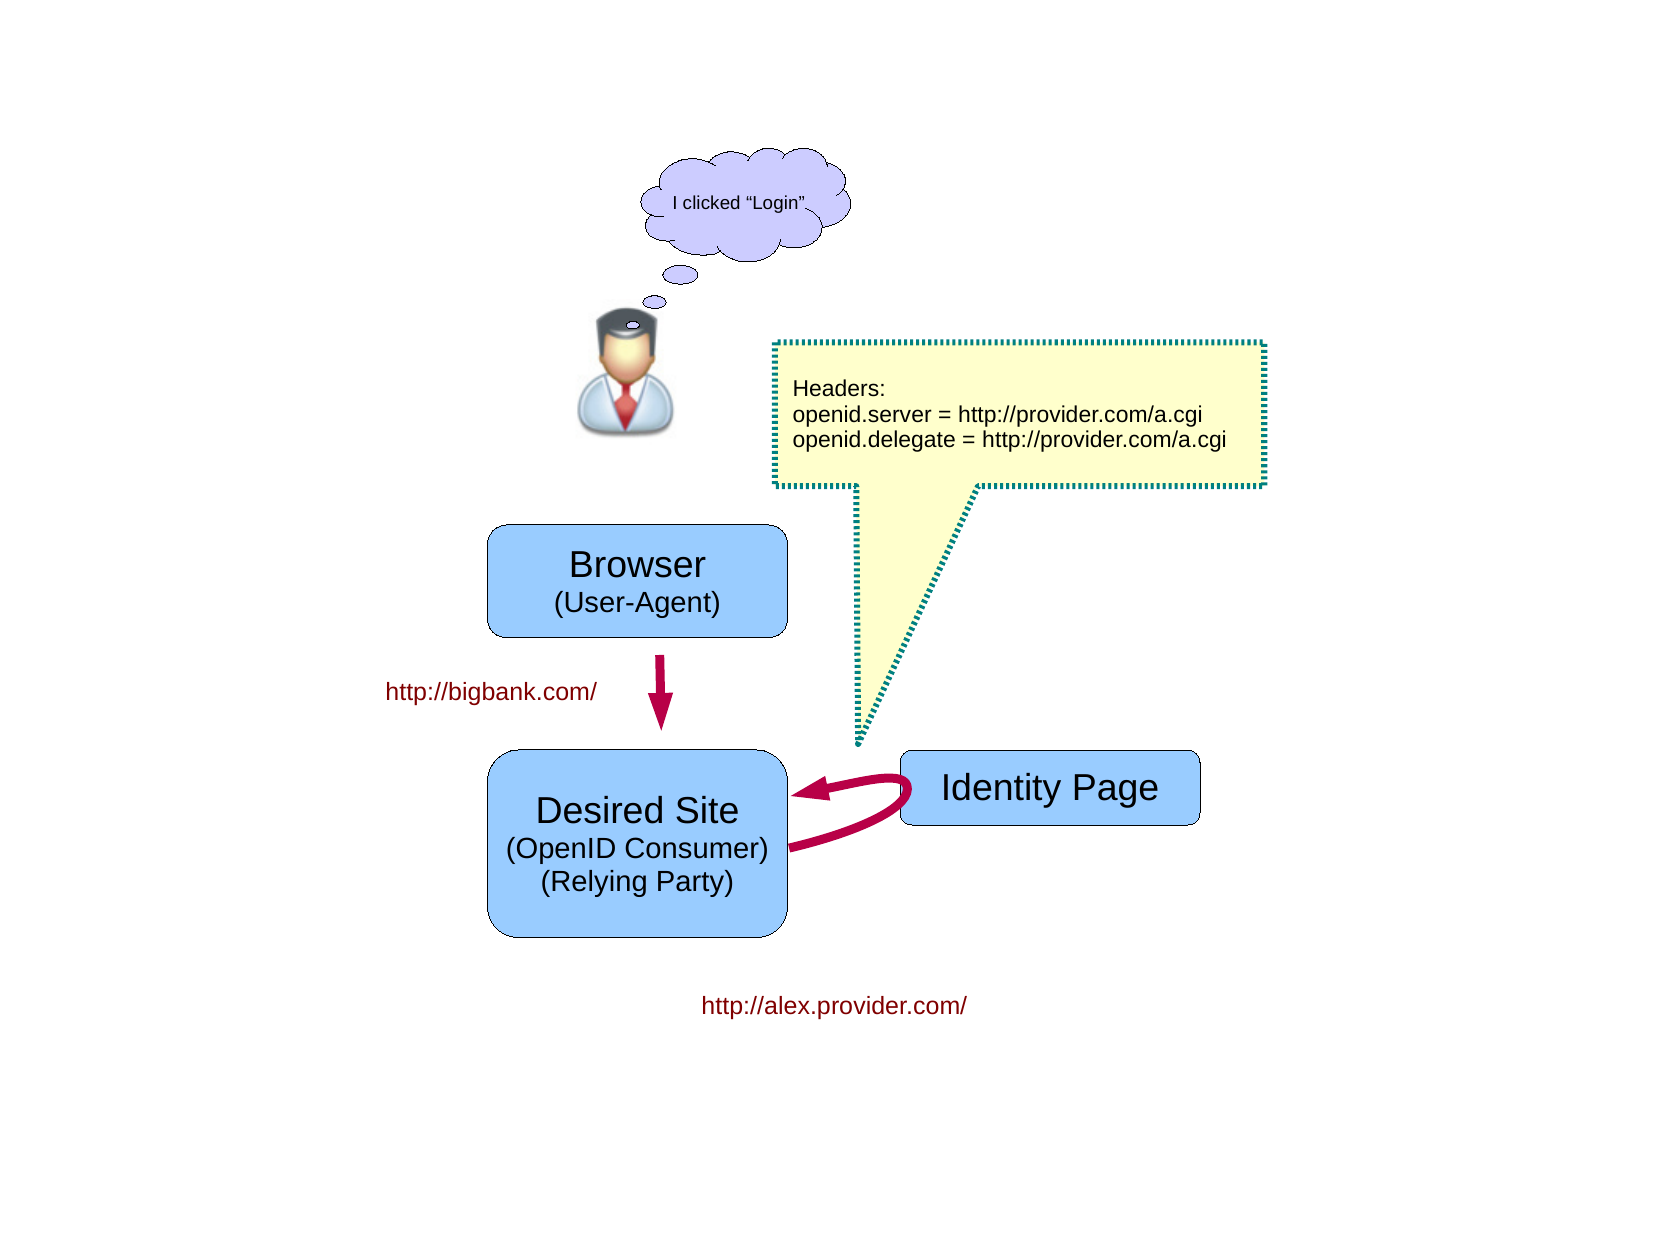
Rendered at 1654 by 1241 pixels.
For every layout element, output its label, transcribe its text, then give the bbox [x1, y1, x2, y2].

text_box I clicked “Login” [642, 295, 667, 309]
text_box http://bigbank.com/ [370, 670, 634, 716]
text_box Identity Page [900, 750, 1201, 826]
text_box Browser (User-Agent) [487, 524, 788, 638]
text_box I clicked “Login” [640, 148, 851, 262]
picture [562, 299, 689, 446]
text_box Headers: openid.server = http://provider.com/a.cgi openid.delegate = http://provider.com/a.cgi [774, 342, 1265, 744]
text_box Desired Site (OpenID Consumer) (Relying Party) [487, 749, 788, 938]
text_box I clicked “Login” [662, 265, 698, 285]
text_box http://alex.provider.com/ [686, 984, 989, 1027]
